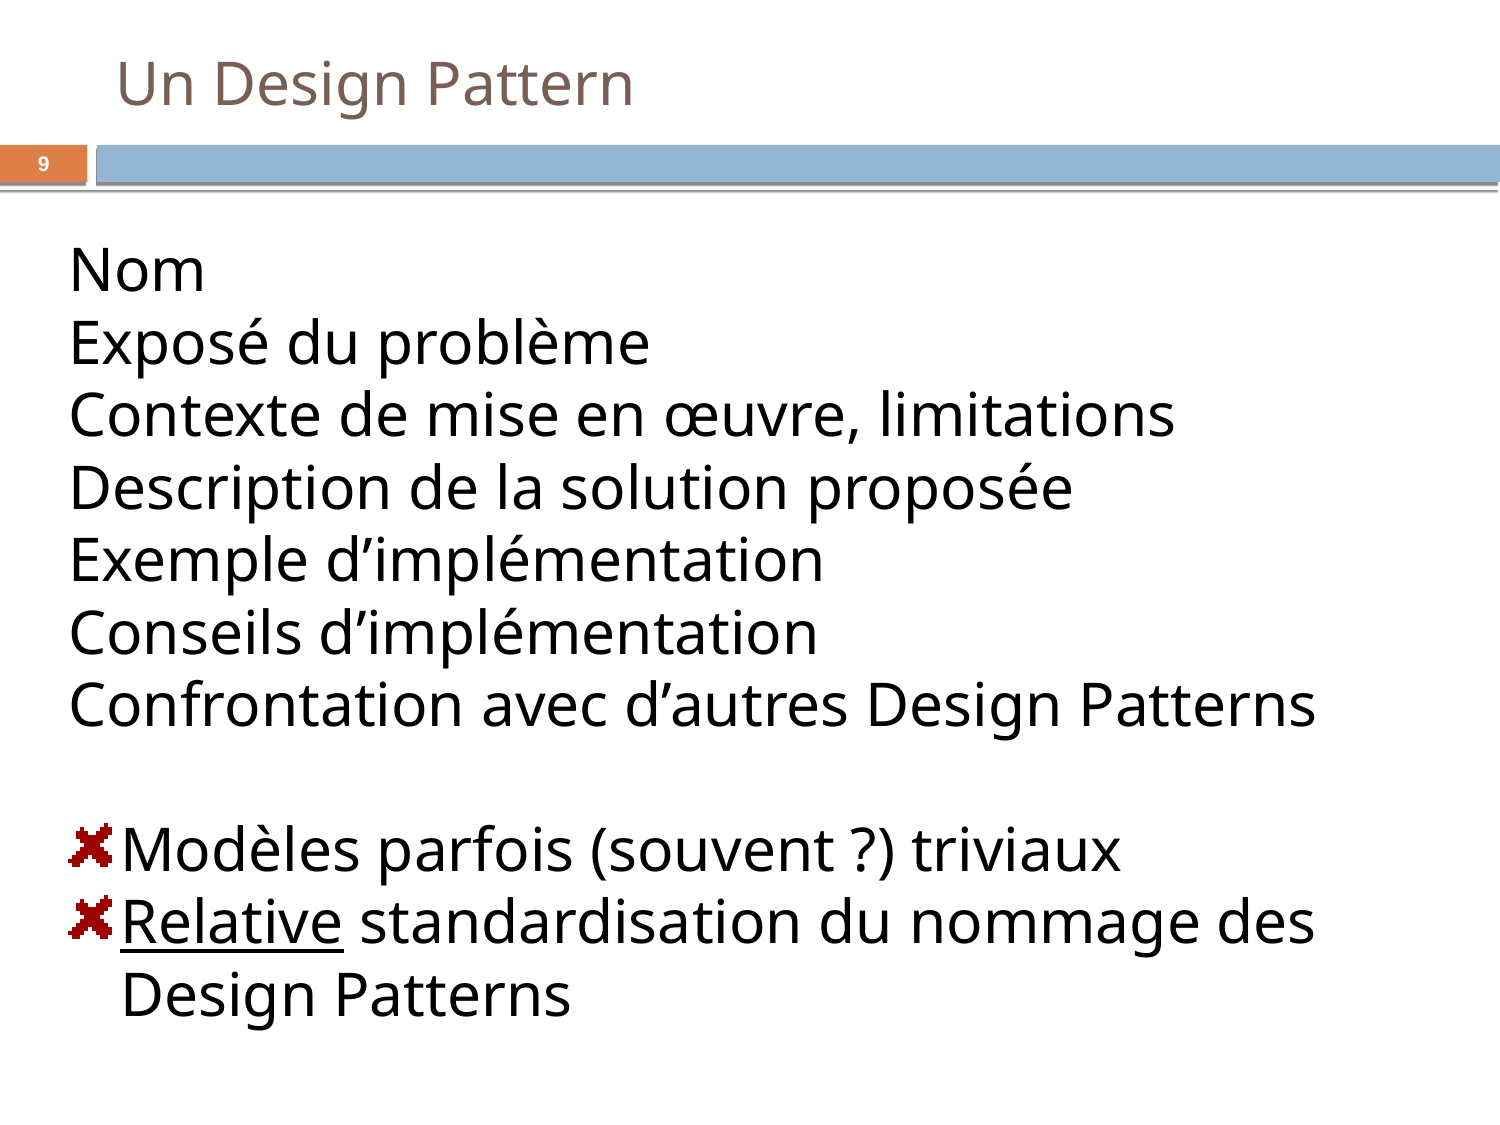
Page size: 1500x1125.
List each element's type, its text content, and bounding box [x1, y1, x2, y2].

slide_number <numéro> [0, 143, 88, 184]
list Nom Exposé du problème Contexte de mise en œuvre, limitations Description de la solution proposée Exemple d’implémentation Conseils d’implémentation Confrontation avec d’autres Design Patterns Modèles parfois (souvent ?) triviaux Relative standardisation du nommage des Design Patterns [53, 223, 1471, 1071]
title Un Design Pattern [100, 37, 1438, 126]
